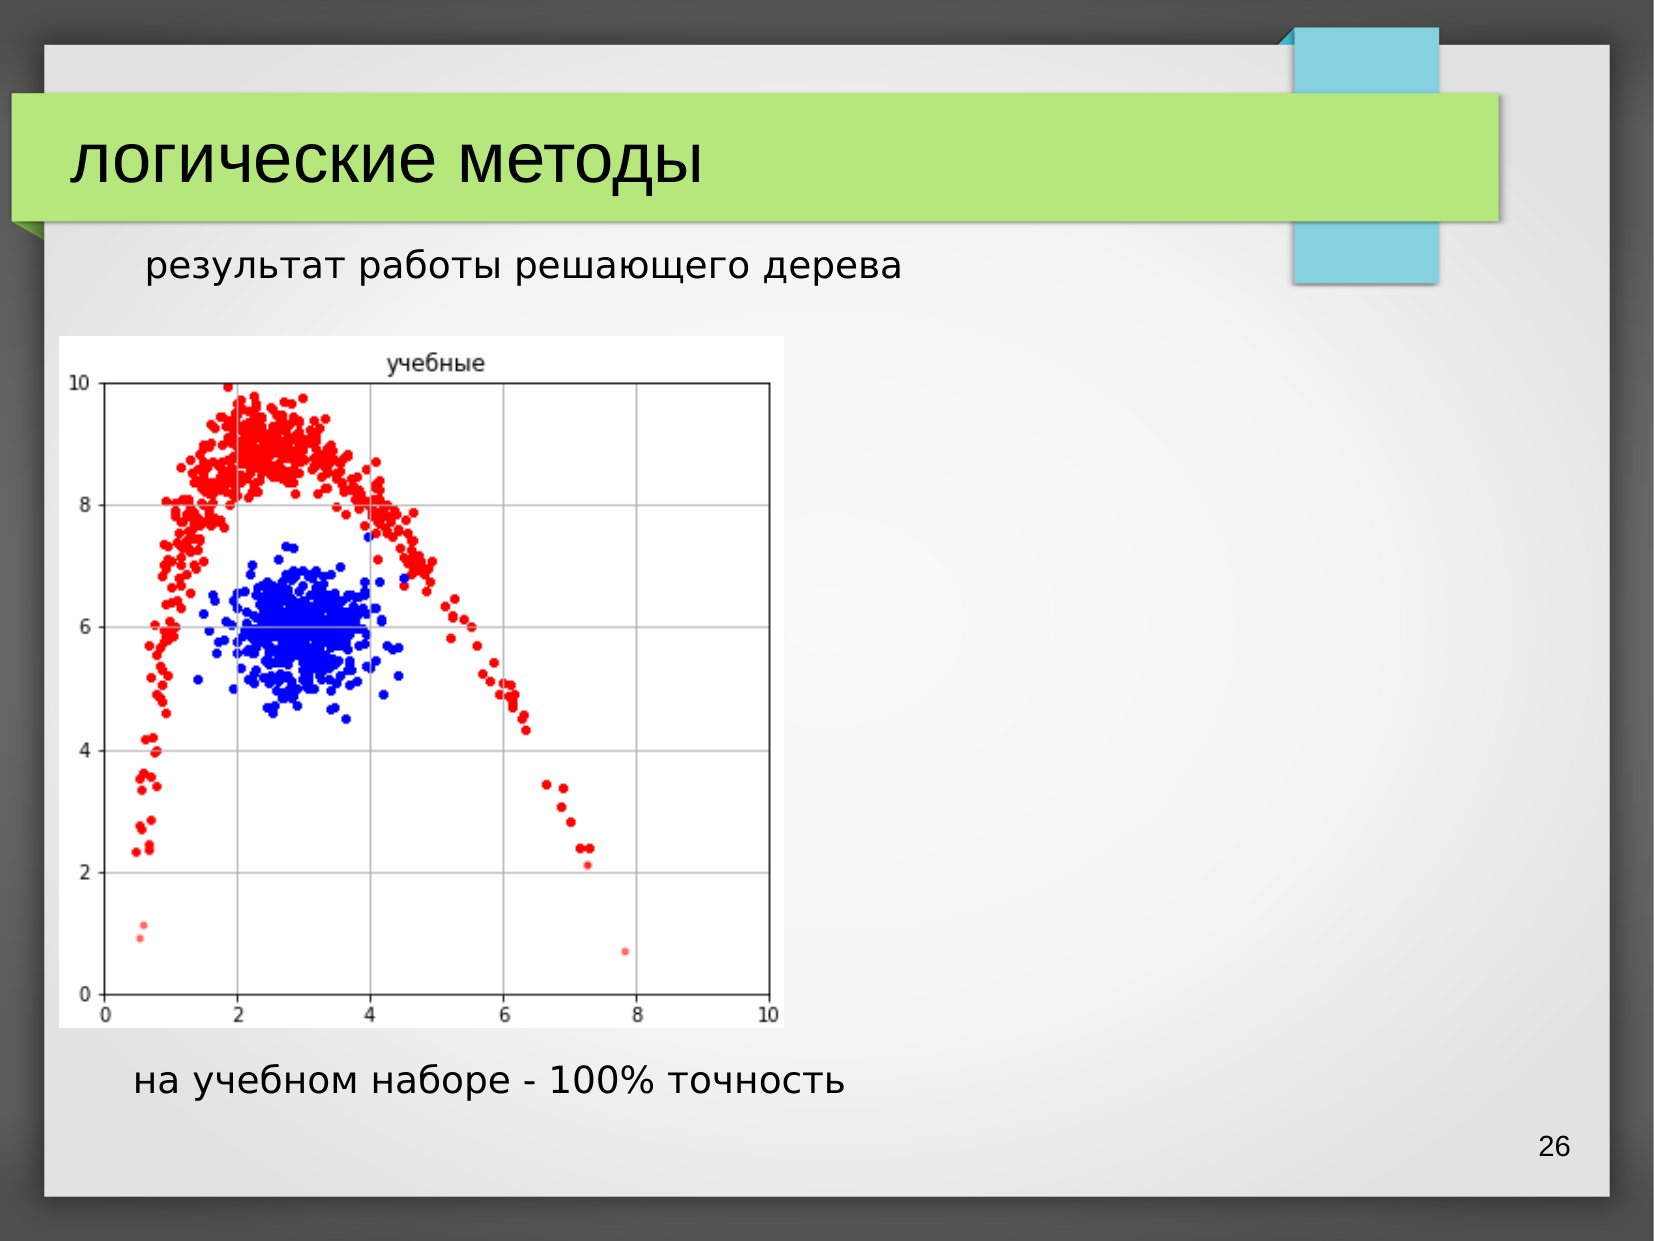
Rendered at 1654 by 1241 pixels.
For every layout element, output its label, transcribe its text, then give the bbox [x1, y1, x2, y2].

title логические методы [70, 118, 1205, 199]
picture [0, 0, 1654, 1241]
text_box на учебном наборе - 100% точность [118, 1051, 886, 1112]
text_box результат работы решающего дерева [129, 236, 1123, 297]
